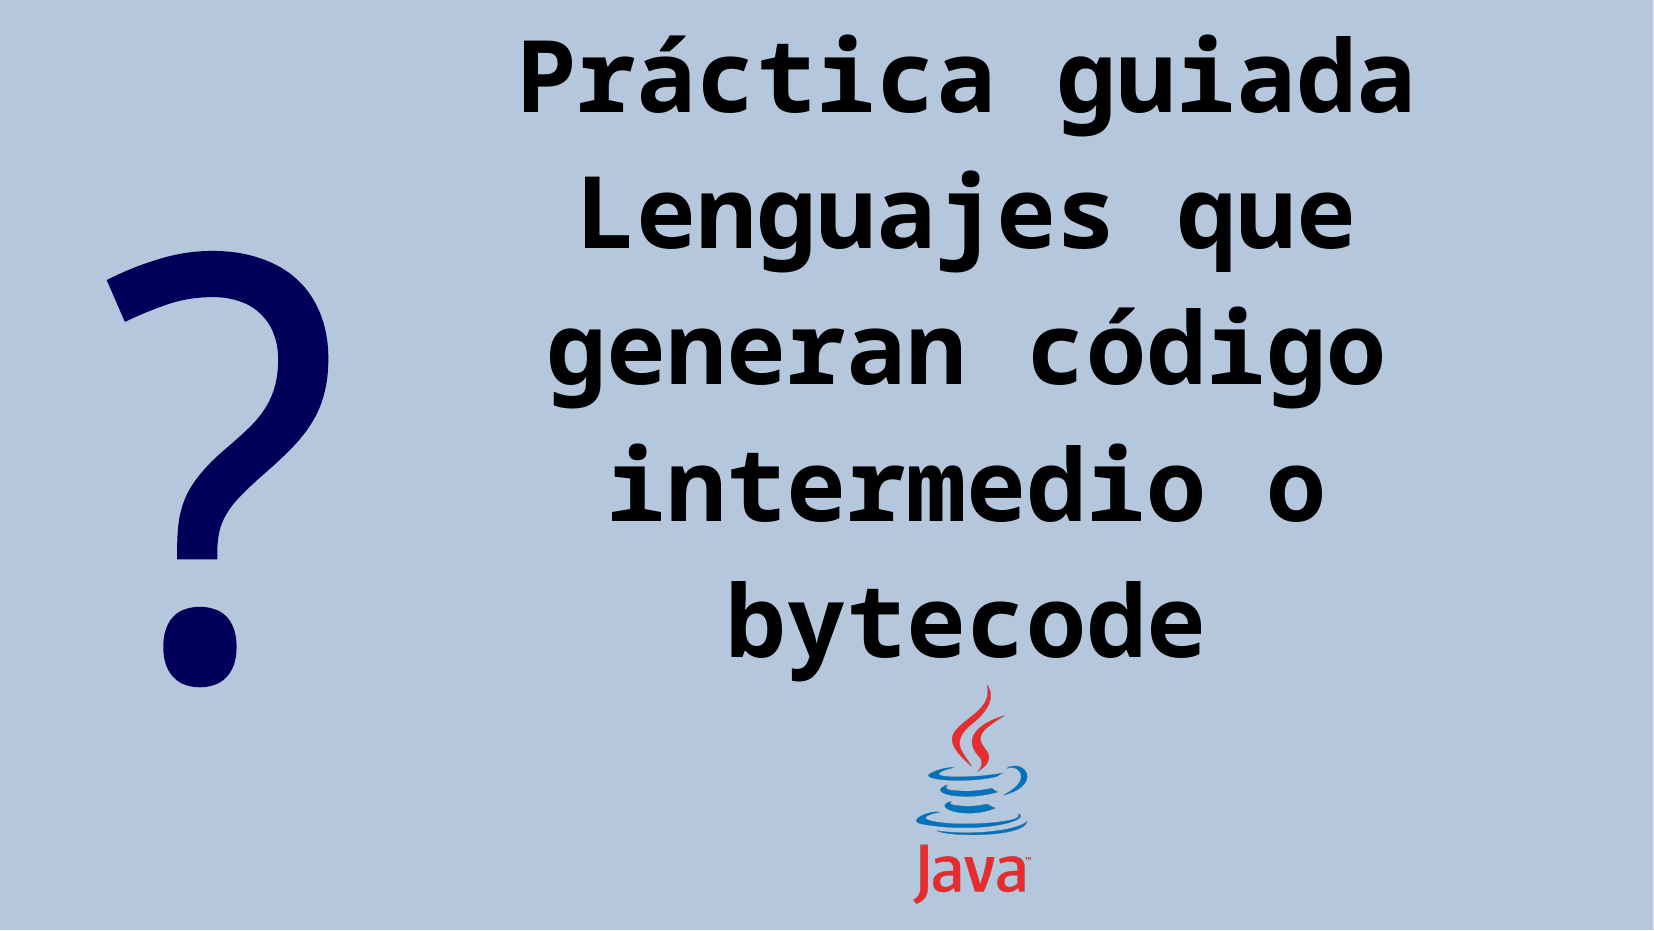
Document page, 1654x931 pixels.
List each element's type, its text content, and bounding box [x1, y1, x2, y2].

text_box Práctica guiada Lenguajes que generan código intermedio o bytecode [381, 38, 1553, 654]
picture [913, 684, 1031, 904]
picture [91, 234, 346, 696]
